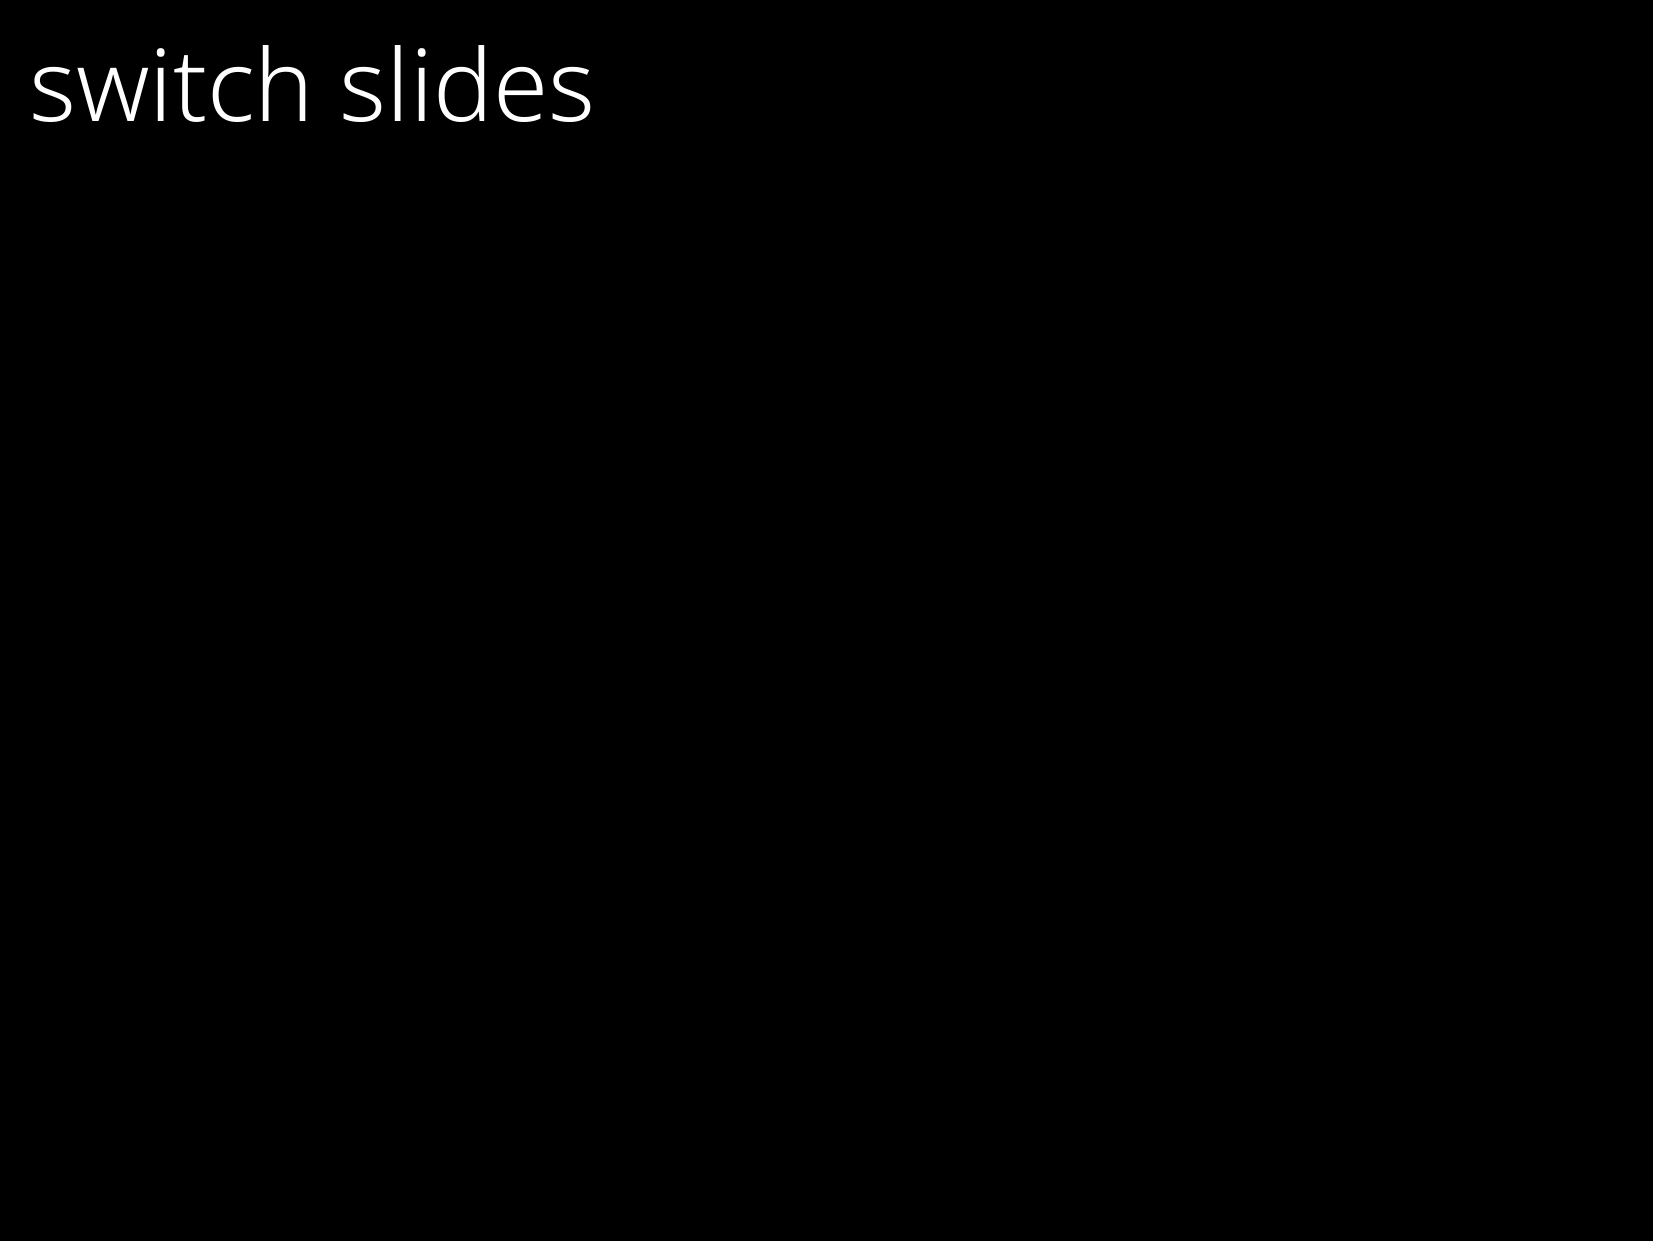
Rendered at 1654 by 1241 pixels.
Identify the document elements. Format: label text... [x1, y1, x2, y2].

title switch slides [29, 8, 1631, 157]
